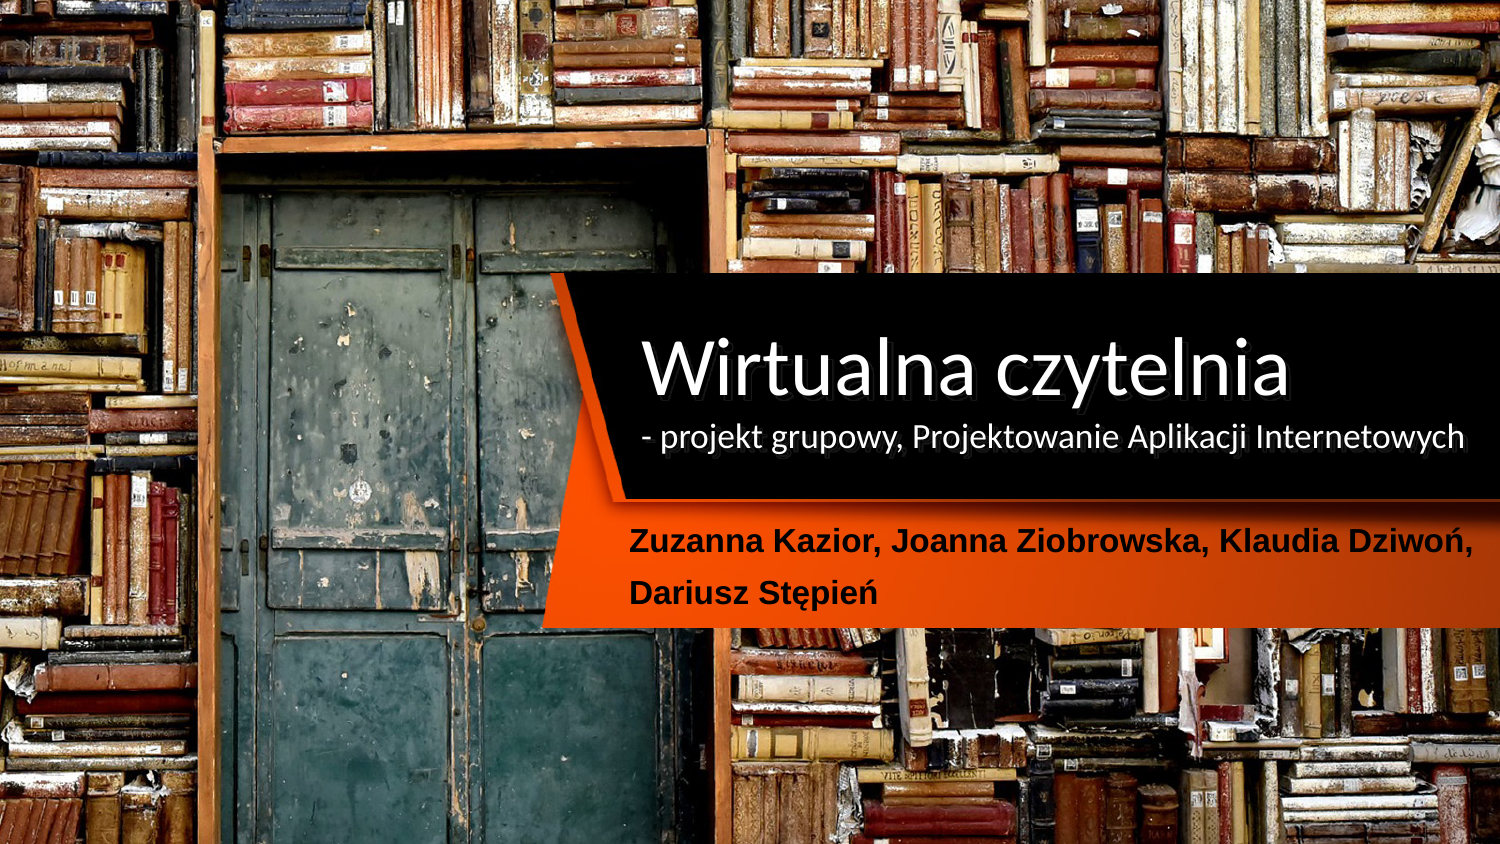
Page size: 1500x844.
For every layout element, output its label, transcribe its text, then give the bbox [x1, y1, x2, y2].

picture [0, 0, 1500, 844]
subtitle Zuzanna Kazior, Joanna Ziobrowska, Klaudia Dziwoń, Dariusz Stępień [614, 511, 1500, 615]
title Wirtualna czytelnia - projekt grupowy, Projektowanie Aplikacji Internetowych [625, 271, 1489, 497]
